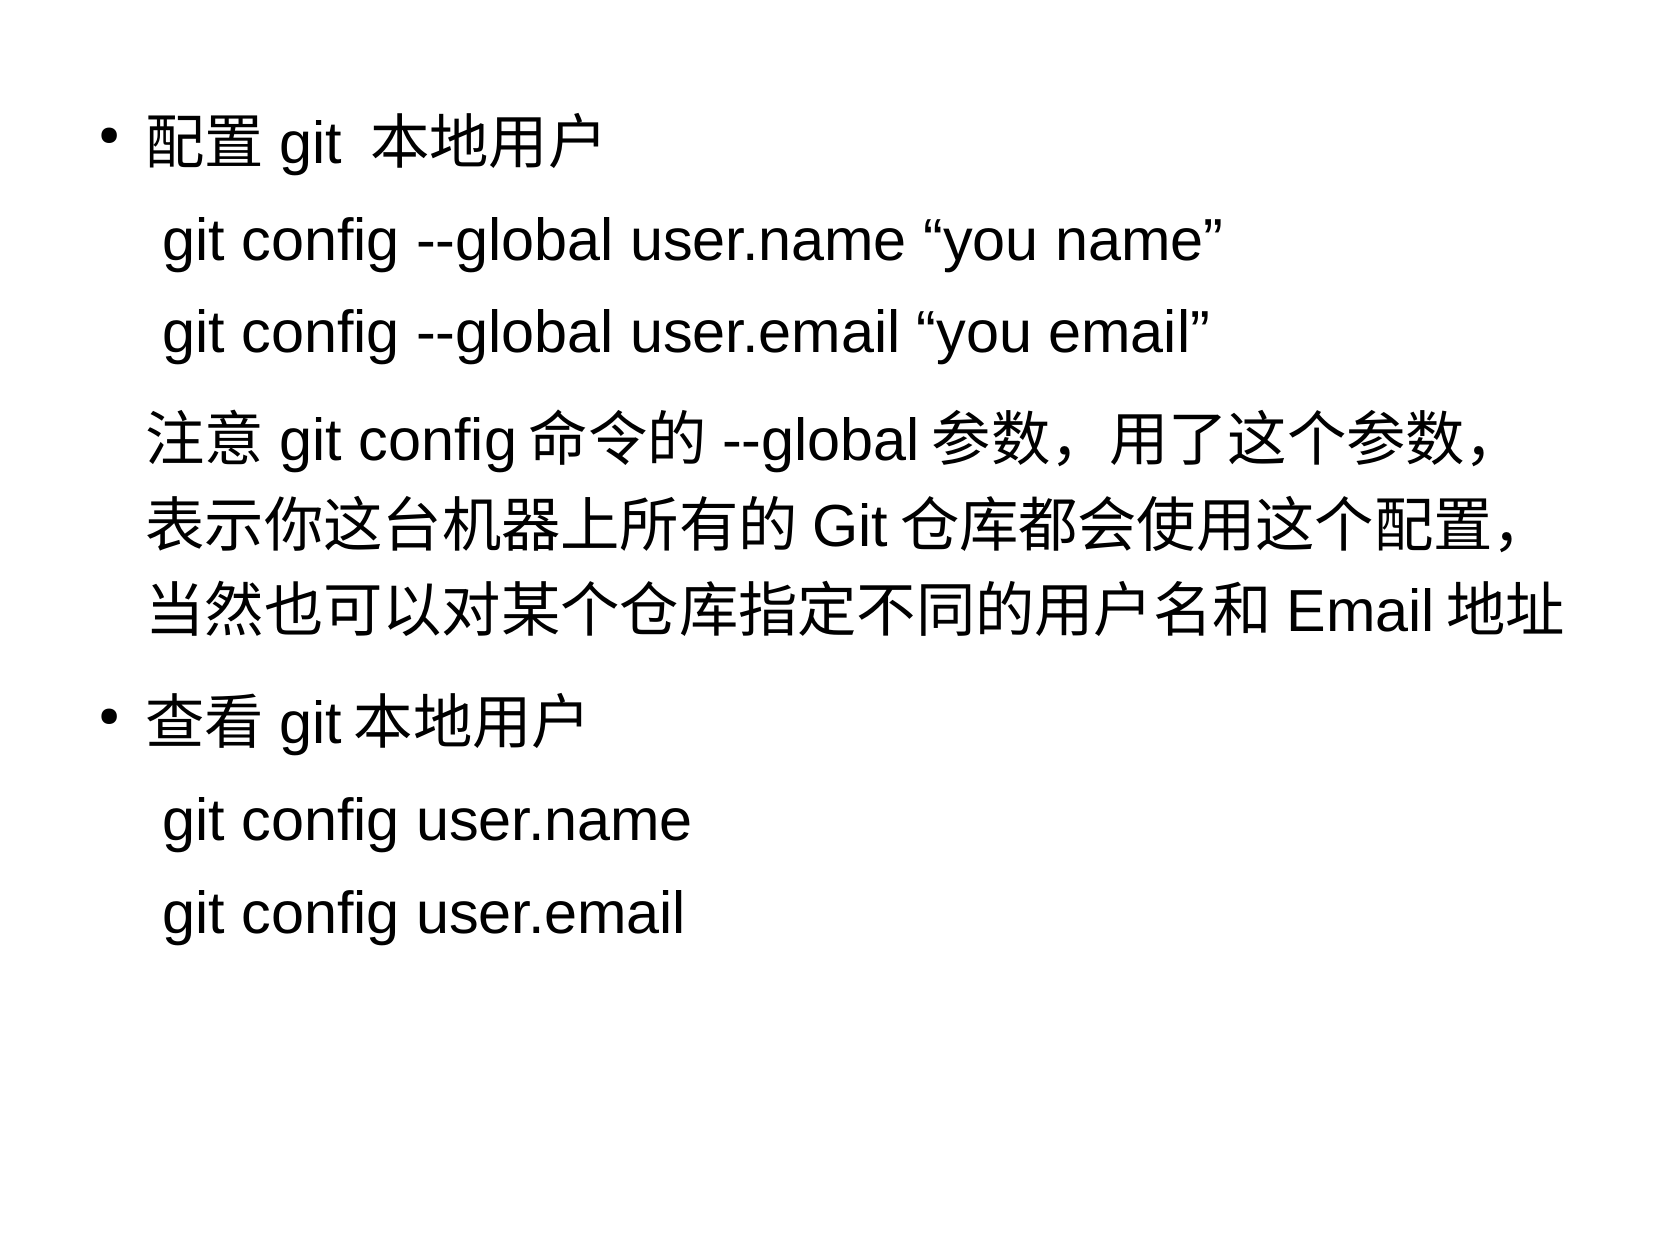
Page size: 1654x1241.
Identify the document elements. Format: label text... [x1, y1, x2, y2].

list 配置git 本地用户 git config --global user.name “you name” git config --global user.email “you email” 注意git config命令的--global参数，用了这个参数，表示你这台机器上所有的Git仓库都会使用这个配置，当然也可以对某个仓库指定不同的用户名和Email地址 查看git本地用户 git config user.name git config user.email [82, 94, 1571, 1010]
